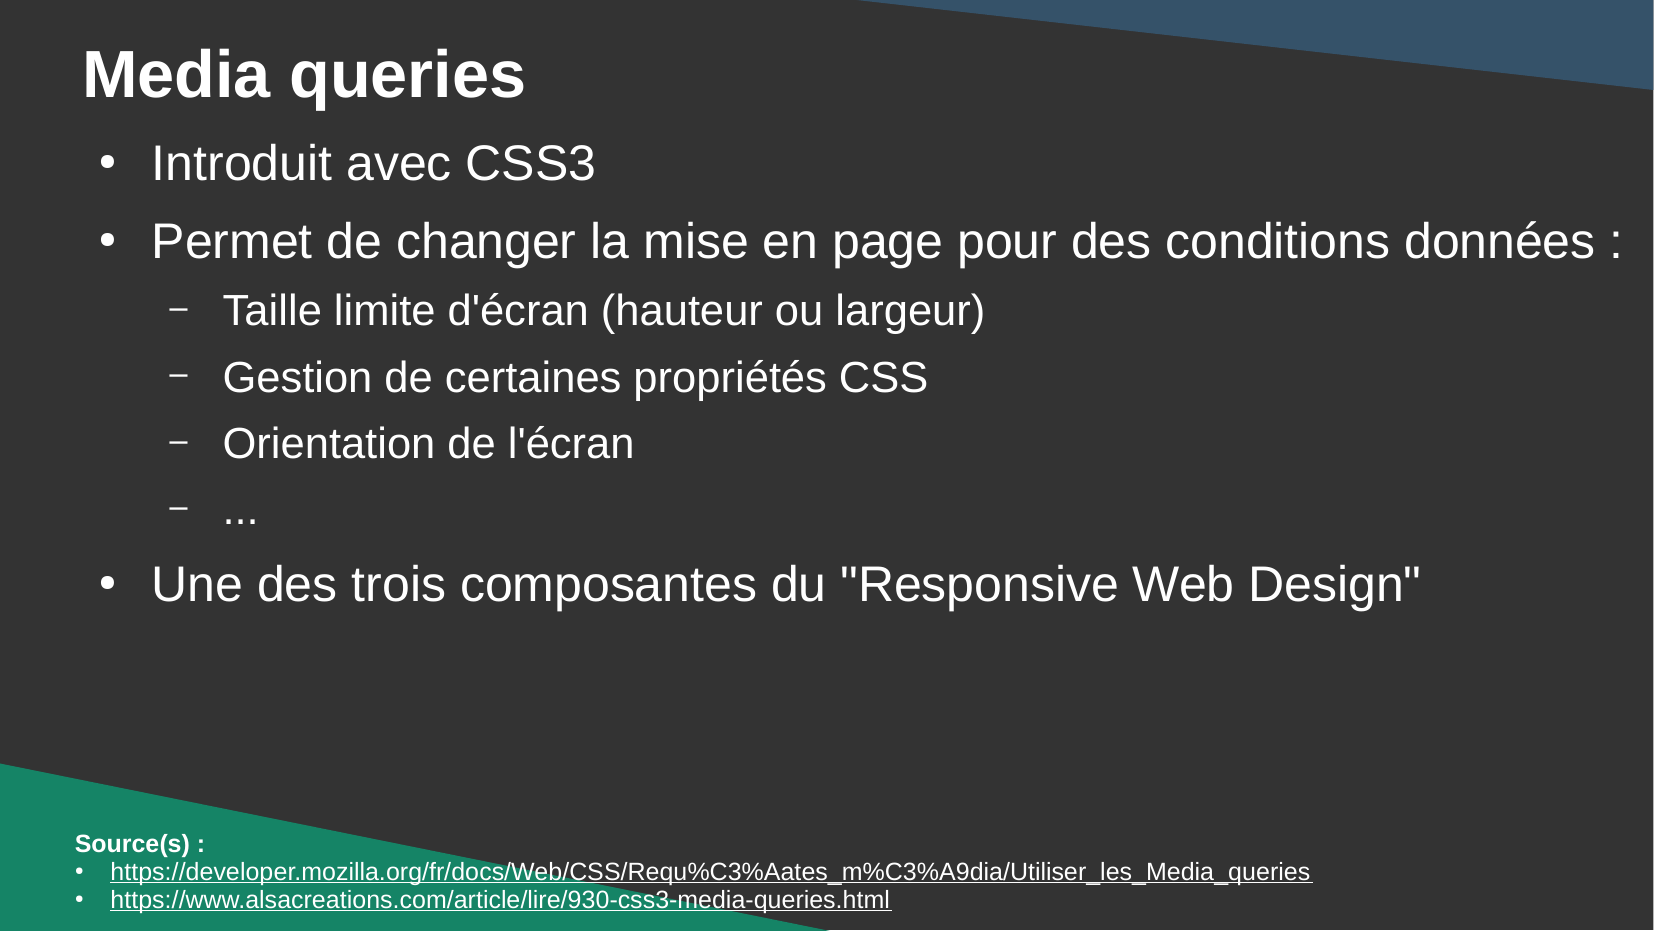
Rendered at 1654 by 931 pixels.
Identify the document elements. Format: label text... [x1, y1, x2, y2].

title Media queries [82, 37, 1571, 122]
text_box Source(s) : https://developer.mozilla.org/fr/docs/Web/CSS/Requ%C3%Aates_m%C3%A9dia/Utiliser_les_Media_queries https://www.alsacreations.com/article/lire/930-css3-media-queries.html [60, 822, 1546, 931]
text_box [0, 763, 290, 931]
list Introduit avec CSS3 Permet de changer la mise en page pour des conditions données : Taille limite d'écran (hauteur ou largeur) Gestion de certaines propriétés CSS Orientation de l'écran ... Une des trois composantes du "Responsive Web Design" [80, 135, 1642, 697]
text_box [856, 0, 1654, 91]
